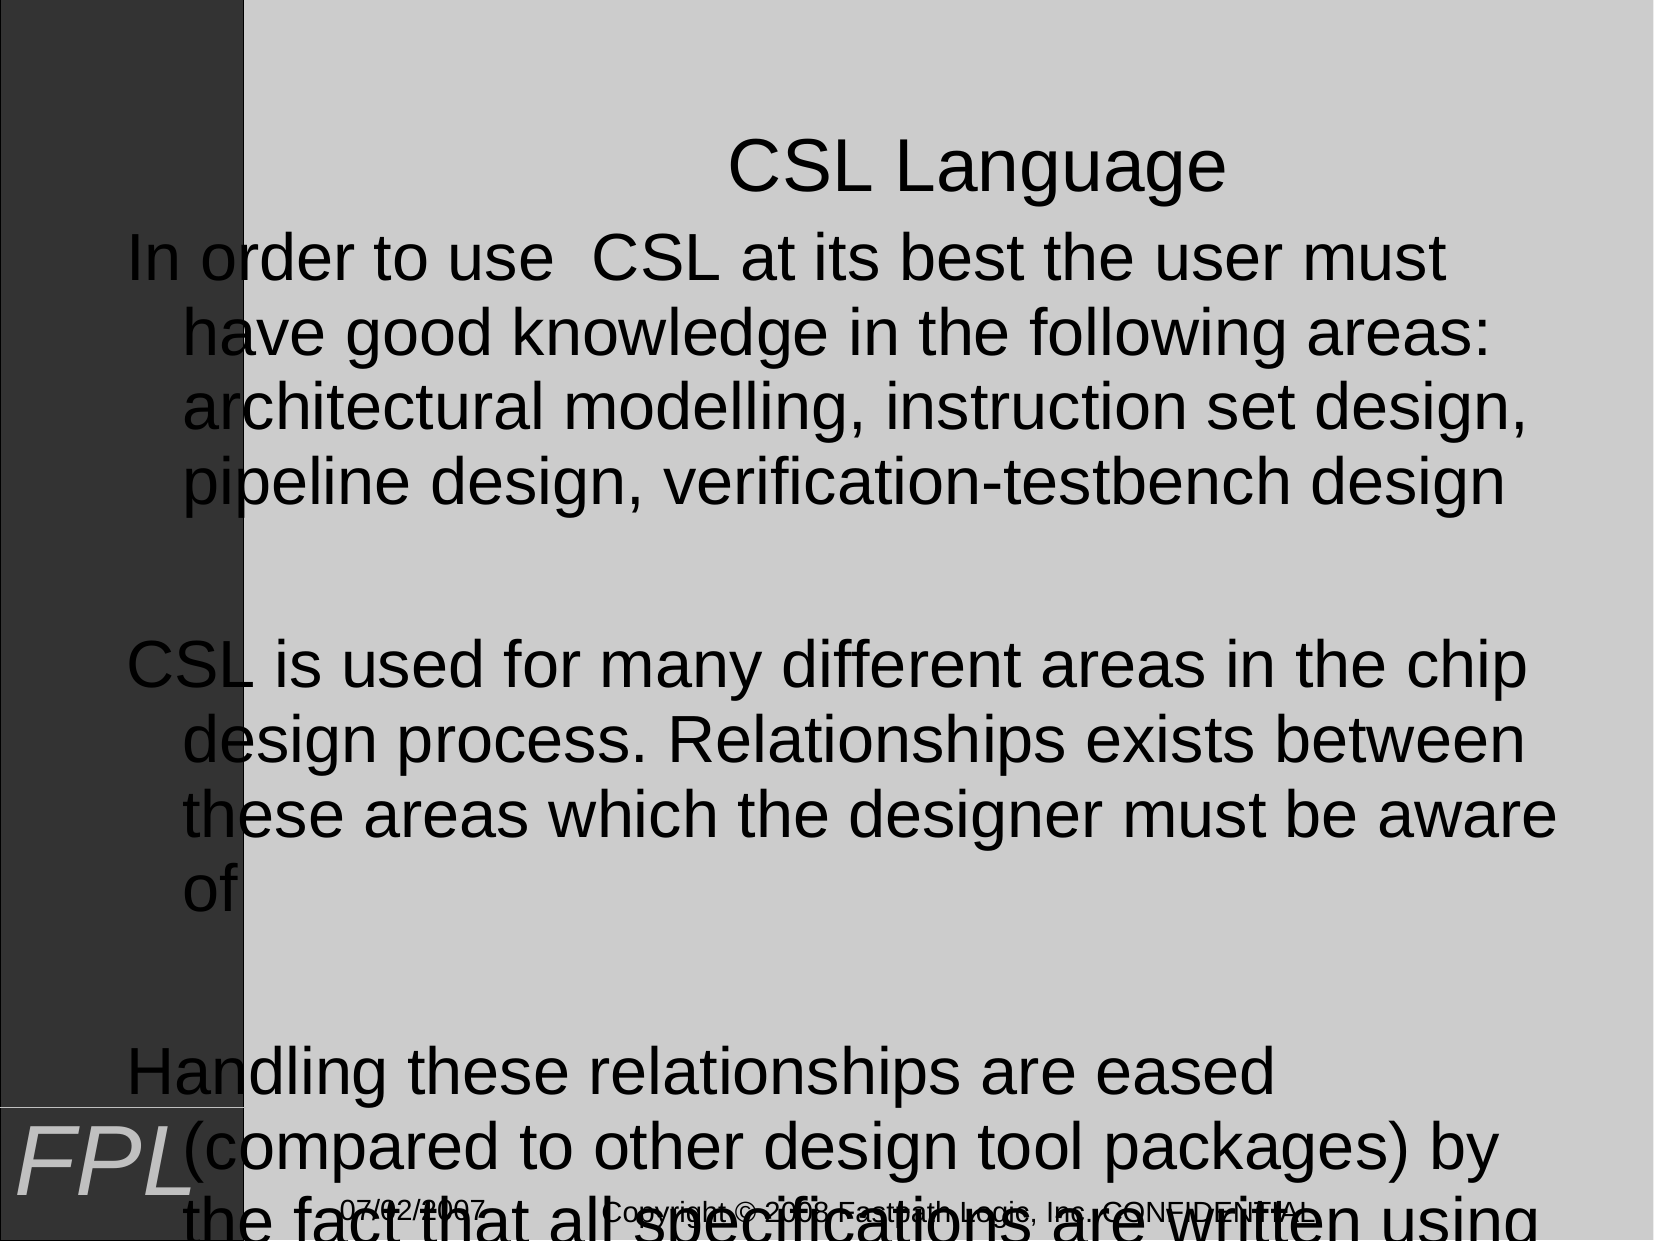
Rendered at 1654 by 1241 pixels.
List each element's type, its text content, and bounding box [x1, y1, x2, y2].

list In order to use CSL at its best the user must have good knowledge in the following areas: architectural modelling, instruction set design, pipeline design, verification-testbench design CSL is used for many different areas in the chip design process. Relationships exists between these areas which the designer must be aware of Handling these relationships are eased (compared to other design tool packages) by the fact that all specifications are written using only one language [126, 219, 1566, 1132]
title CSL Language [427, 57, 1530, 219]
